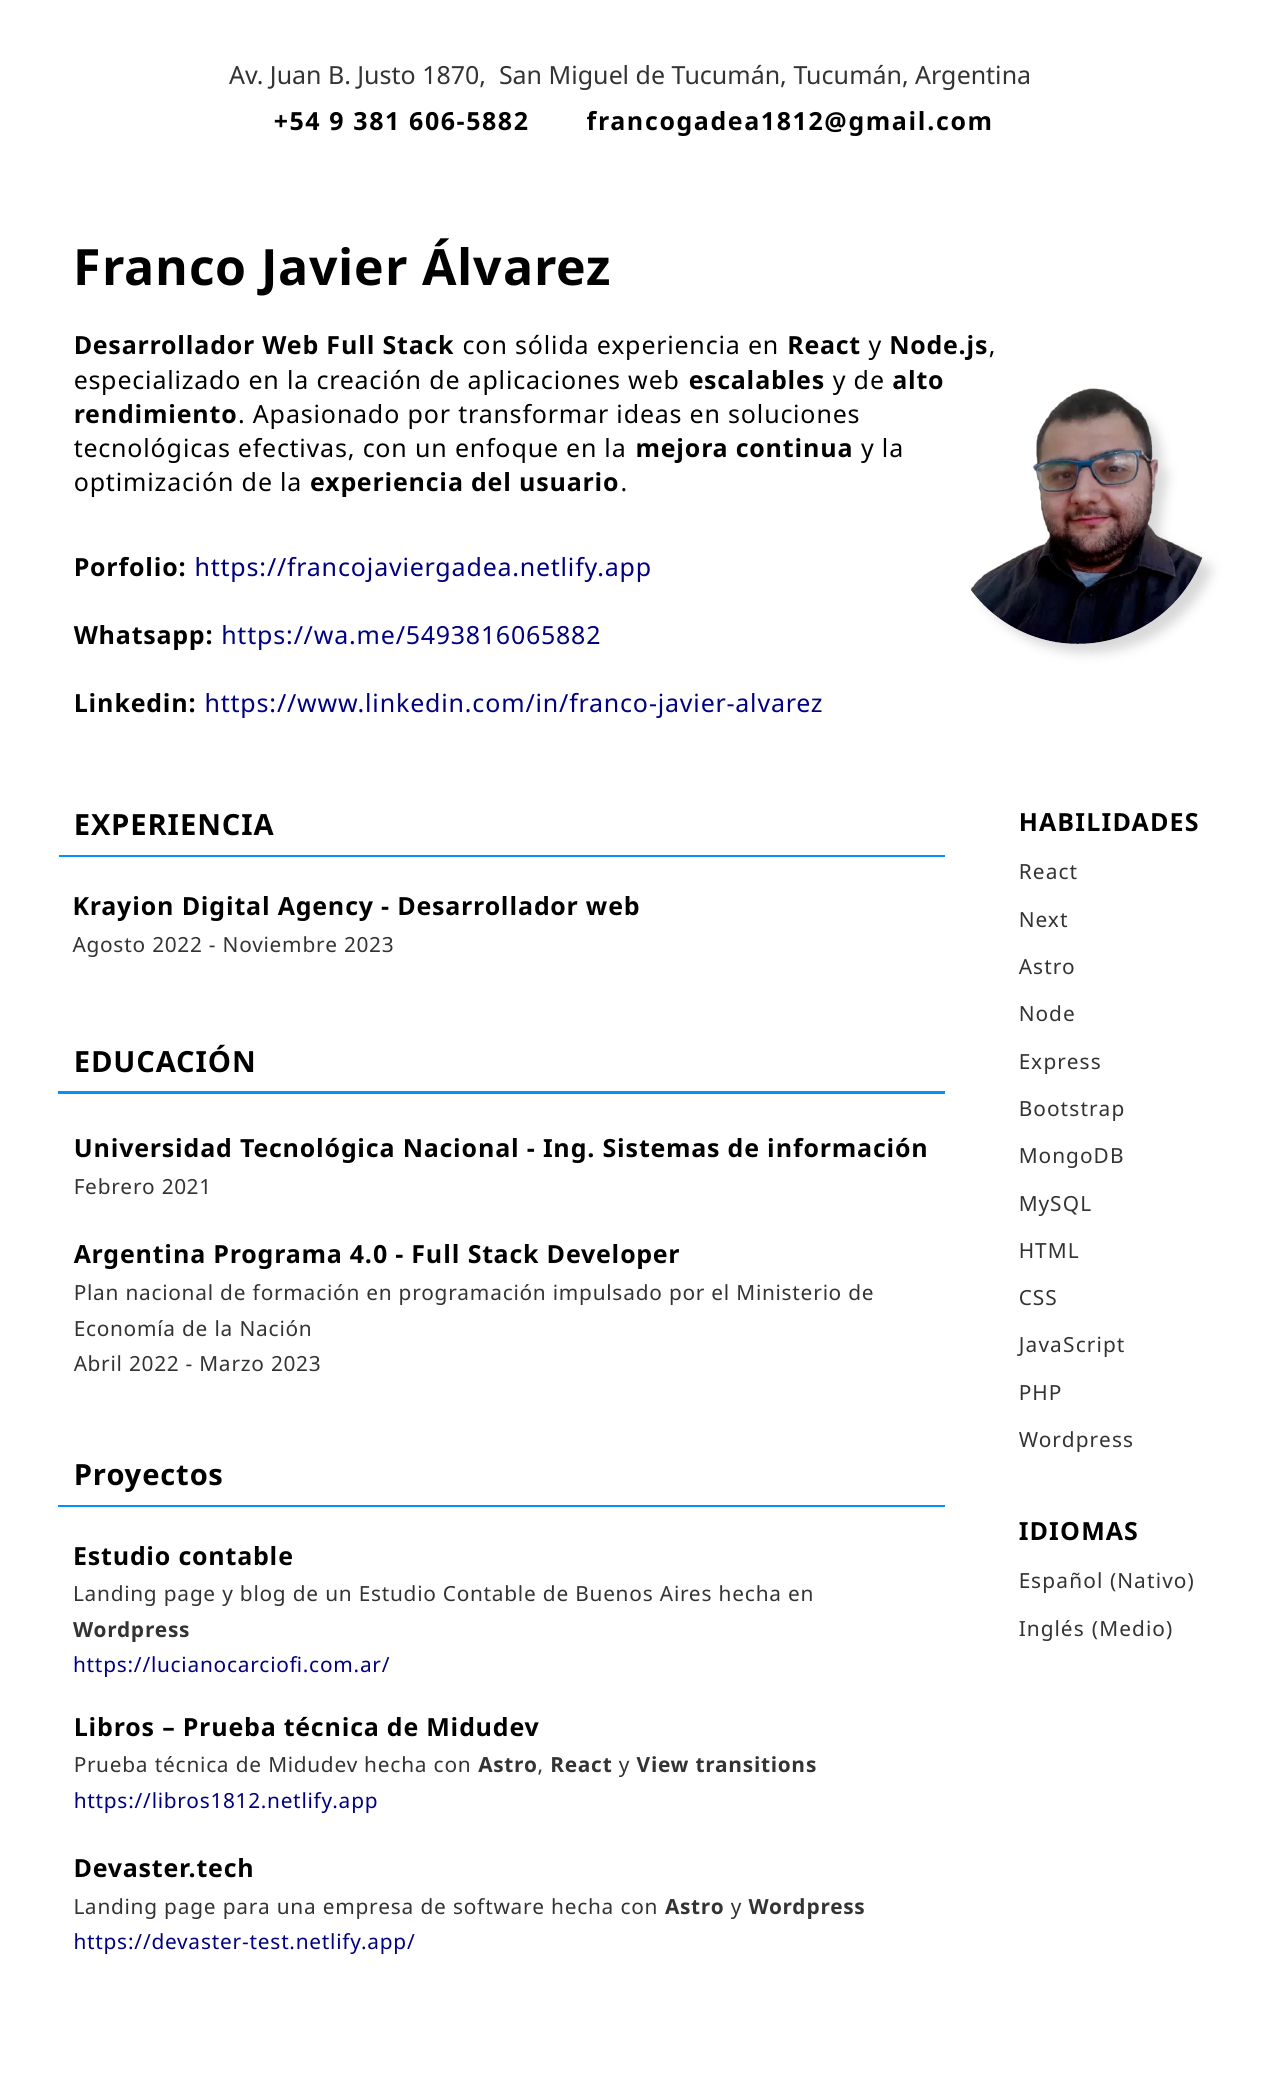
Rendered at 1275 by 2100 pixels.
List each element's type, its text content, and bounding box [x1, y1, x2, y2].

text_box Proyectos [59, 1446, 302, 1502]
text_box Argentina Programa 4.0 - Full Stack Developer Plan nacional de formación en programación impulsado por el Ministerio de Economía de la Nación Abril 2022 - Marzo 2023 [59, 1228, 945, 1385]
text_box HABILIDADES React Next Astro Node Express Bootstrap MongoDB MySQL HTML CSS JavaScript PHP Wordpress [1003, 797, 1241, 1490]
text_box Krayion Digital Agency - Desarrollador web Agosto 2022 - Noviembre 2023 [57, 879, 792, 966]
text_box [944, 377, 1211, 644]
text_box Devaster.tech Landing page para una empresa de software hecha con Astro y Wordpress https://devaster-test.netlify.app/ [58, 1842, 939, 1964]
text_box EXPERIENCIA [59, 797, 325, 852]
text_box EDUCACIÓN [59, 1033, 311, 1089]
text_box Franco Javier Álvarez Desarrollador Web Full Stack con sólida experiencia en React y Node.js, especializado en la creación de aplicaciones web escalables y de alto rendimiento. Apasionado por transformar ideas en soluciones tecnológicas efectivas, con un enfoque en la mejora continua y la optimización de la experiencia del usuario. Porfolio: https://francojaviergadea.netlify.app Whatsapp: https://wa.me/5493816065882 Linkedin: https://www.linkedin.com/in/franco-javier-alvarez [59, 224, 1034, 727]
text_box Universidad Tecnológica Nacional - Ing. Sistemas de información Febrero 2021 [59, 1122, 945, 1208]
text_box Estudio contable Landing page y blog de un Estudio Contable de Buenos Aires hecha en Wordpress https://lucianocarciofi.com.ar/ [58, 1529, 945, 1687]
text_box Libros – Prueba técnica de Midudev Prueba técnica de Midudev hecha con Astro, React y View transitions https://libros1812.netlify.app [59, 1700, 945, 1822]
text_box IDIOMAS Español (Nativo) Inglés (Medio) [1003, 1506, 1216, 1679]
text_box Av. Juan B. Justo 1870, San Miguel de Tucumán, Tucumán, Argentina +54 9 381 606-5882 francogadea1812@gmail.com [118, 37, 1182, 138]
